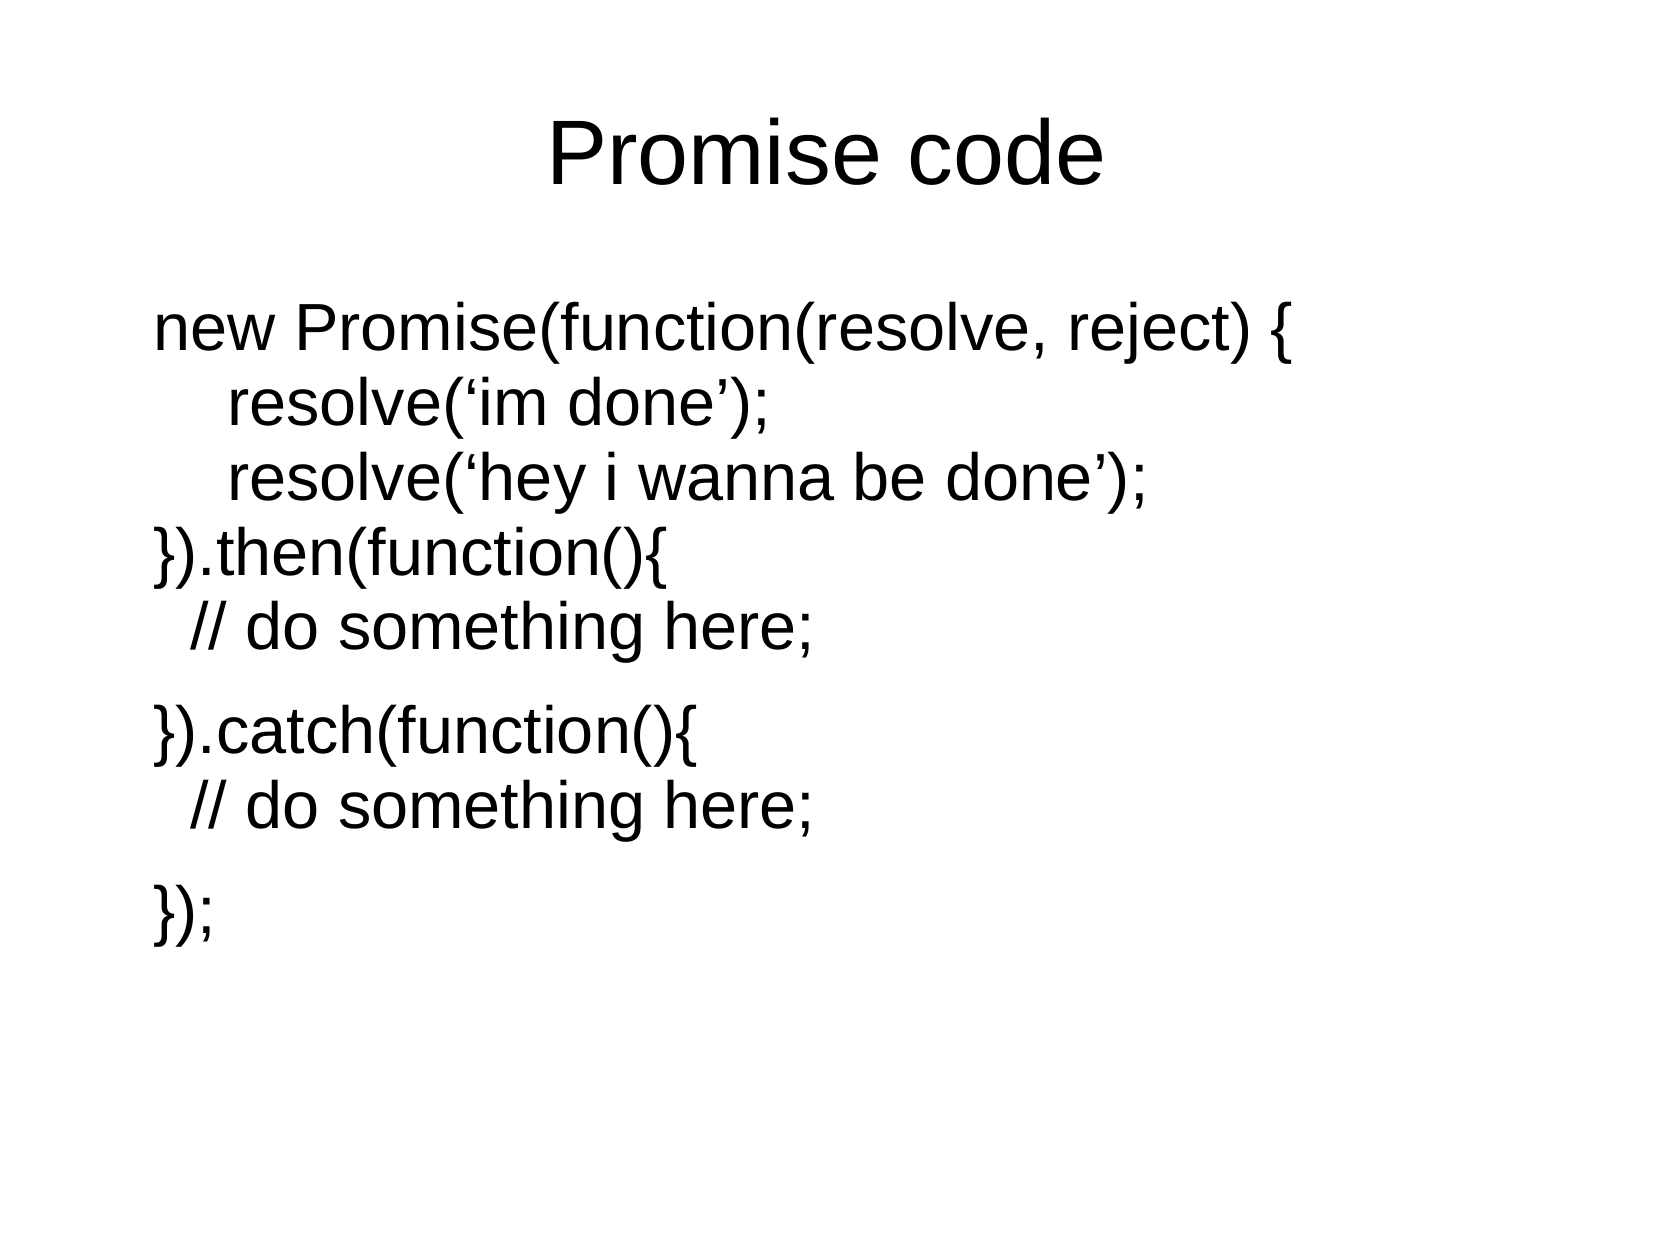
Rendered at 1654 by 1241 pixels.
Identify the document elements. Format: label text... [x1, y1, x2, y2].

title Promise code [82, 49, 1571, 257]
list new Promise(function(resolve, reject) { resolve(‘im done’); resolve(‘hey i wanna be done’); }).then(function(){ // do something here; }).catch(function(){ // do something here; }); [82, 290, 1571, 1010]
